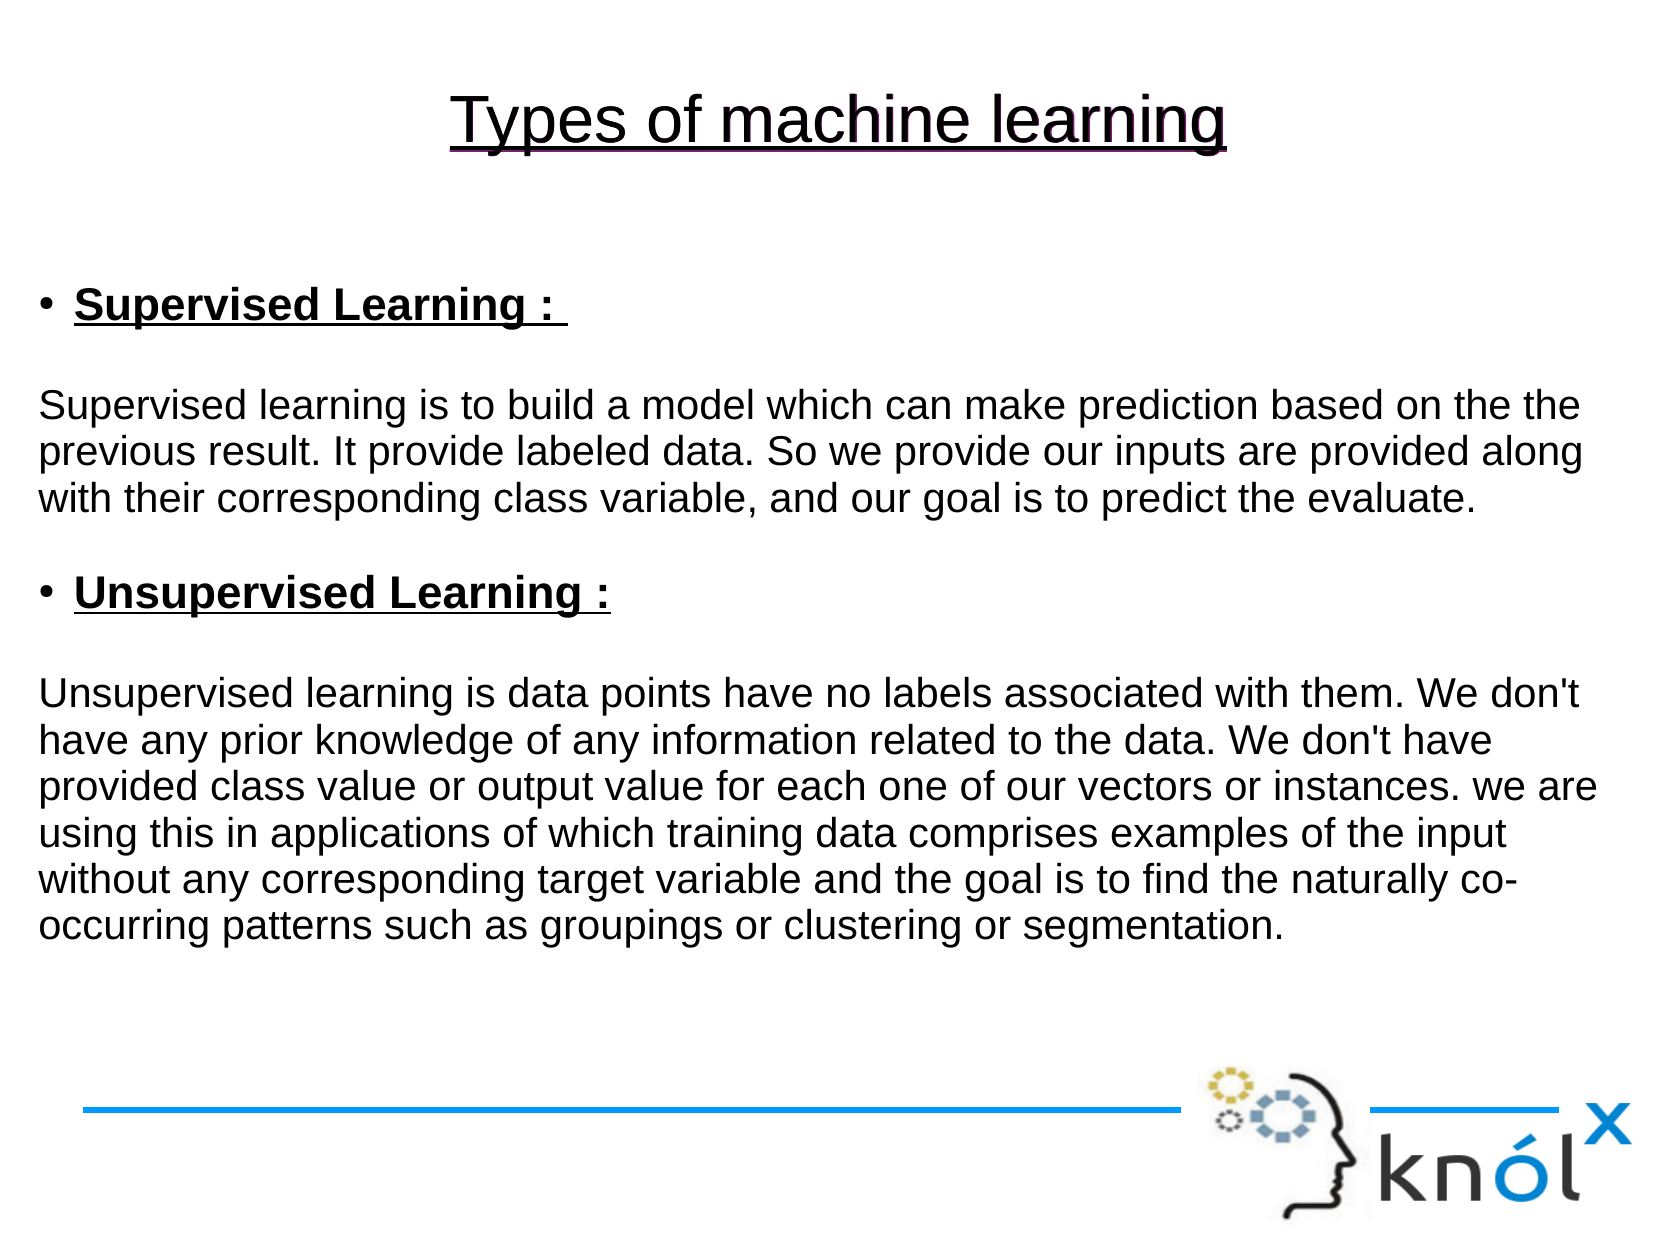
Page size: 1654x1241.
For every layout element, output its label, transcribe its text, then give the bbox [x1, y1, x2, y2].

picture [1196, 1064, 1643, 1229]
text_box Supervised Learning : Supervised learning is to build a model which can make prediction based on the the previous result. It provide labeled data. So we provide our inputs are provided along with their corresponding class variable, and our goal is to predict the evaluate. Unsupervised Learning : Unsupervised learning is data points have no labels associated with them. We don't have any prior knowledge of any information related to the data. We don't have provided class value or output value for each one of our vectors or instances. we are using this in applications of which training data comprises examples of the input without any corresponding target variable and the goal is to find the naturally co-occurring patterns such as groupings or clustering or segmentation. [23, 271, 1619, 962]
subtitle Types of machine learning [82, 49, 1571, 189]
